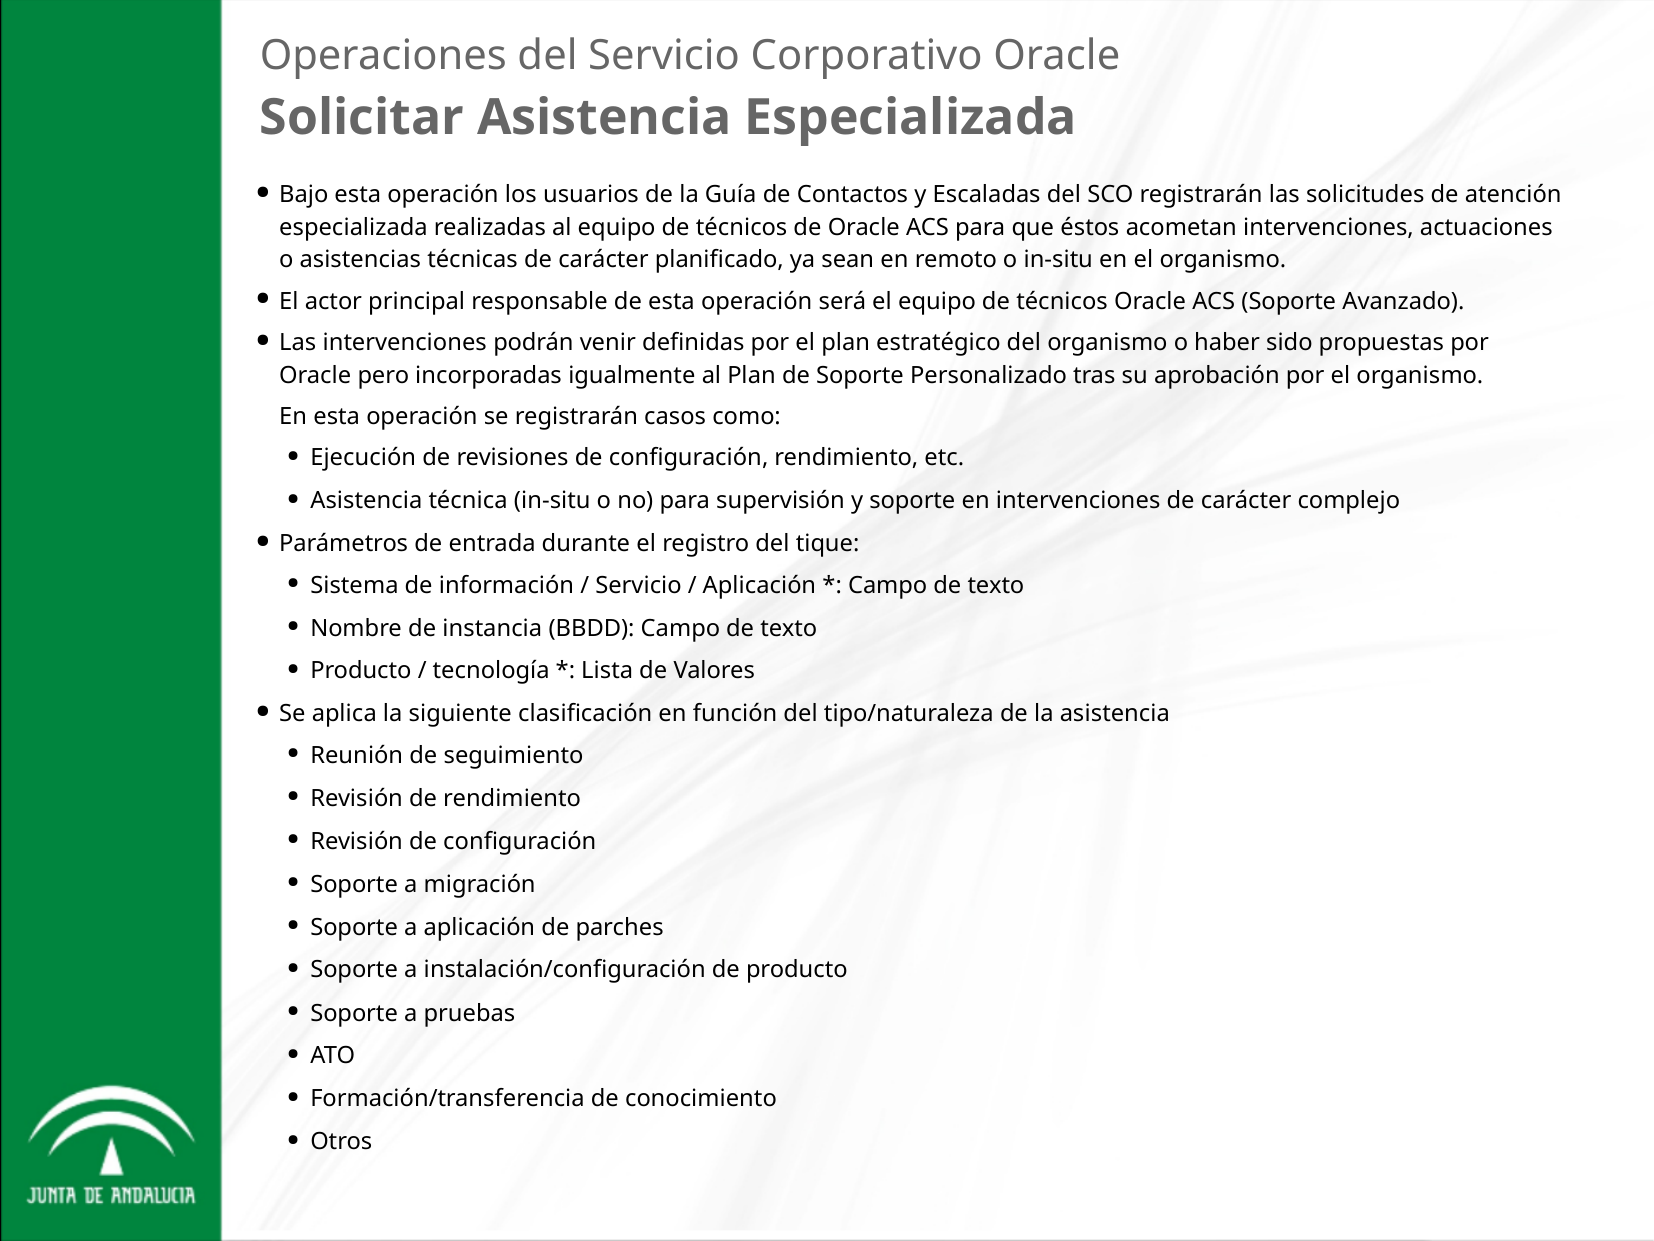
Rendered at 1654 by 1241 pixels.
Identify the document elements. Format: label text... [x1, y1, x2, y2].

title Operaciones del Servicio Corporativo Oracle Solicitar Asistencia Especializada [259, 35, 1577, 139]
list Bajo esta operación los usuarios de la Guía de Contactos y Escaladas del SCO registrarán las solicitudes de atención especializada realizadas al equipo de técnicos de Oracle ACS para que éstos acometan intervenciones, actuaciones o asistencias técnicas de carácter planificado, ya sean en remoto o in-situ en el organismo. El actor principal responsable de esta operación será el equipo de técnicos Oracle ACS (Soporte Avanzado). Las intervenciones podrán venir definidas por el plan estratégico del organismo o haber sido propuestas por Oracle pero incorporadas igualmente al Plan de Soporte Personalizado tras su aprobación por el organismo. En esta operación se registrarán casos como: Ejecución de revisiones de configuración, rendimiento, etc. Asistencia técnica (in-situ o no) para supervisión y soporte en intervenciones de carácter complejo Parámetros de entrada durante el registro del tique: Sistema de información / Servicio / Aplicación *: Campo de texto Nombre de instancia (BBDD): Campo de texto Producto / tecnología *: Lista de Valores Se aplica la siguiente clasificación en función del tipo/naturaleza de la asistencia Reunión de seguimiento Revisión de rendimiento Revisión de configuración Soporte a migración Soporte a aplicación de parches Soporte a instalación/configuración de producto Soporte a pruebas ATO Formación/transferencia de conocimiento Otros [248, 177, 1565, 1182]
picture [0, 0, 1654, 1241]
